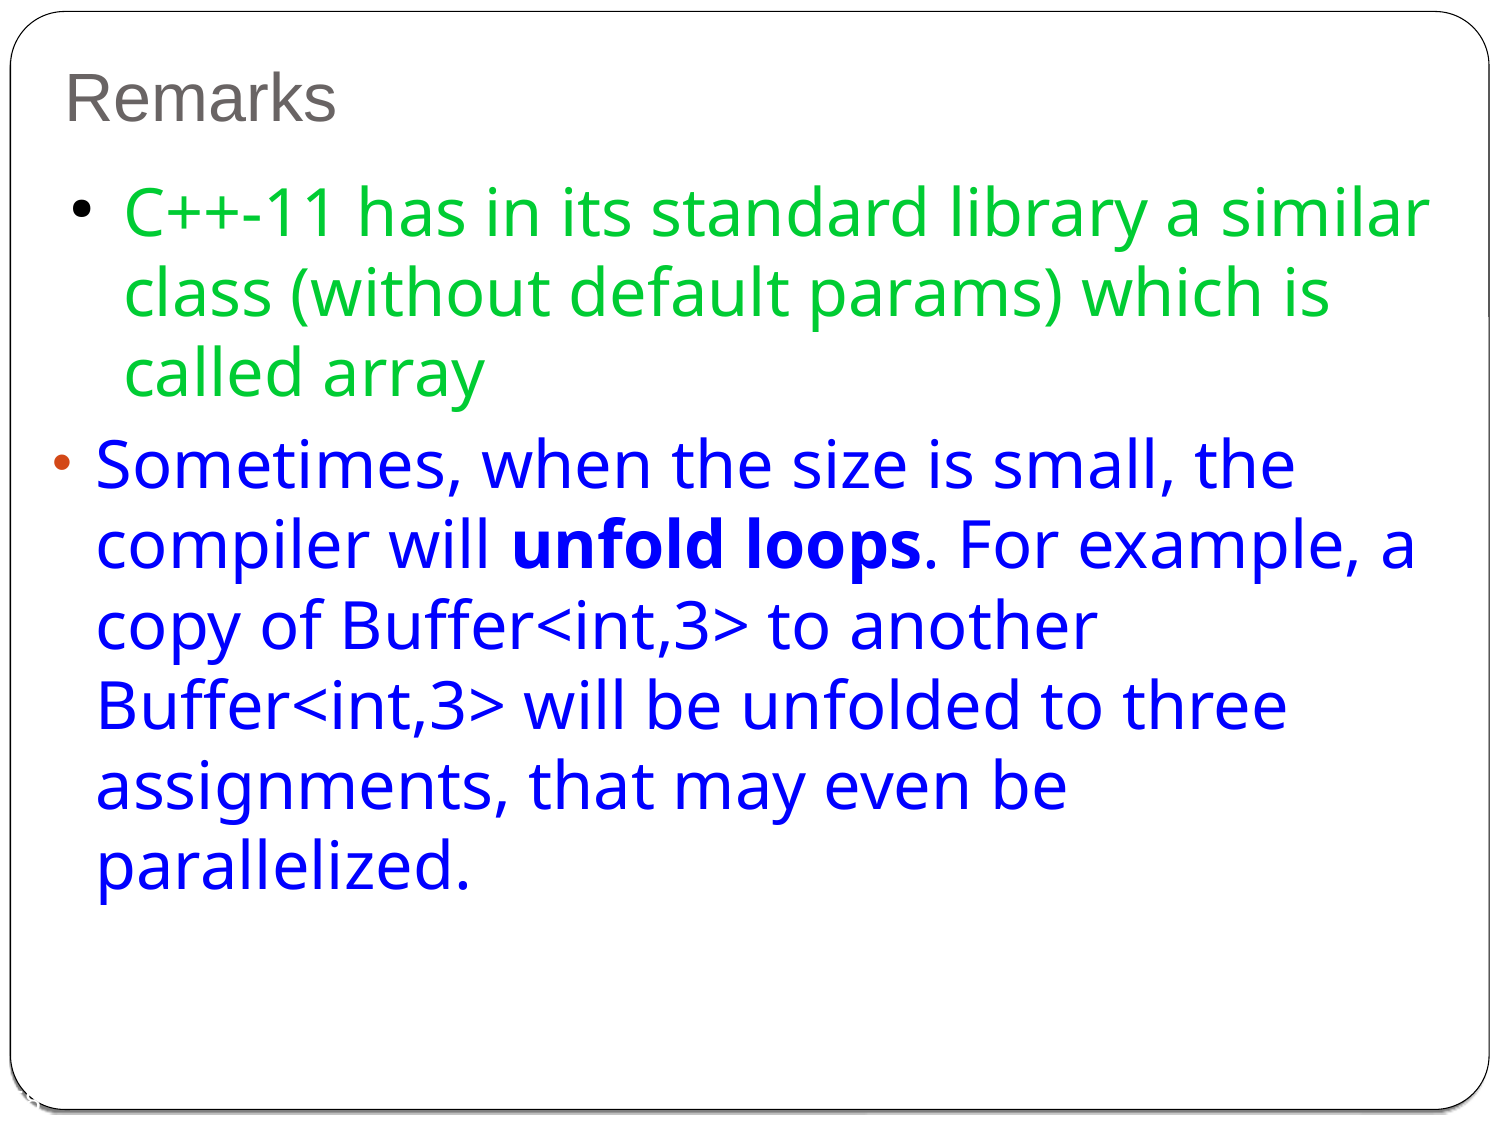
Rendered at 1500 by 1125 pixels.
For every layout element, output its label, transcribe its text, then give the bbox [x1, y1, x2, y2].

list C++-11 has in its standard library a similar class (without default params) which is called array Sometimes, when the size is small, the compiler will unfold loops. For example, a copy of Buffer<int,3> to another Buffer<int,3> will be unfolded to three assignments, that may even be parallelized. [37, 162, 1463, 1088]
slide_number <number> [0, 1074, 50, 1125]
title Remarks [50, 45, 1450, 150]
